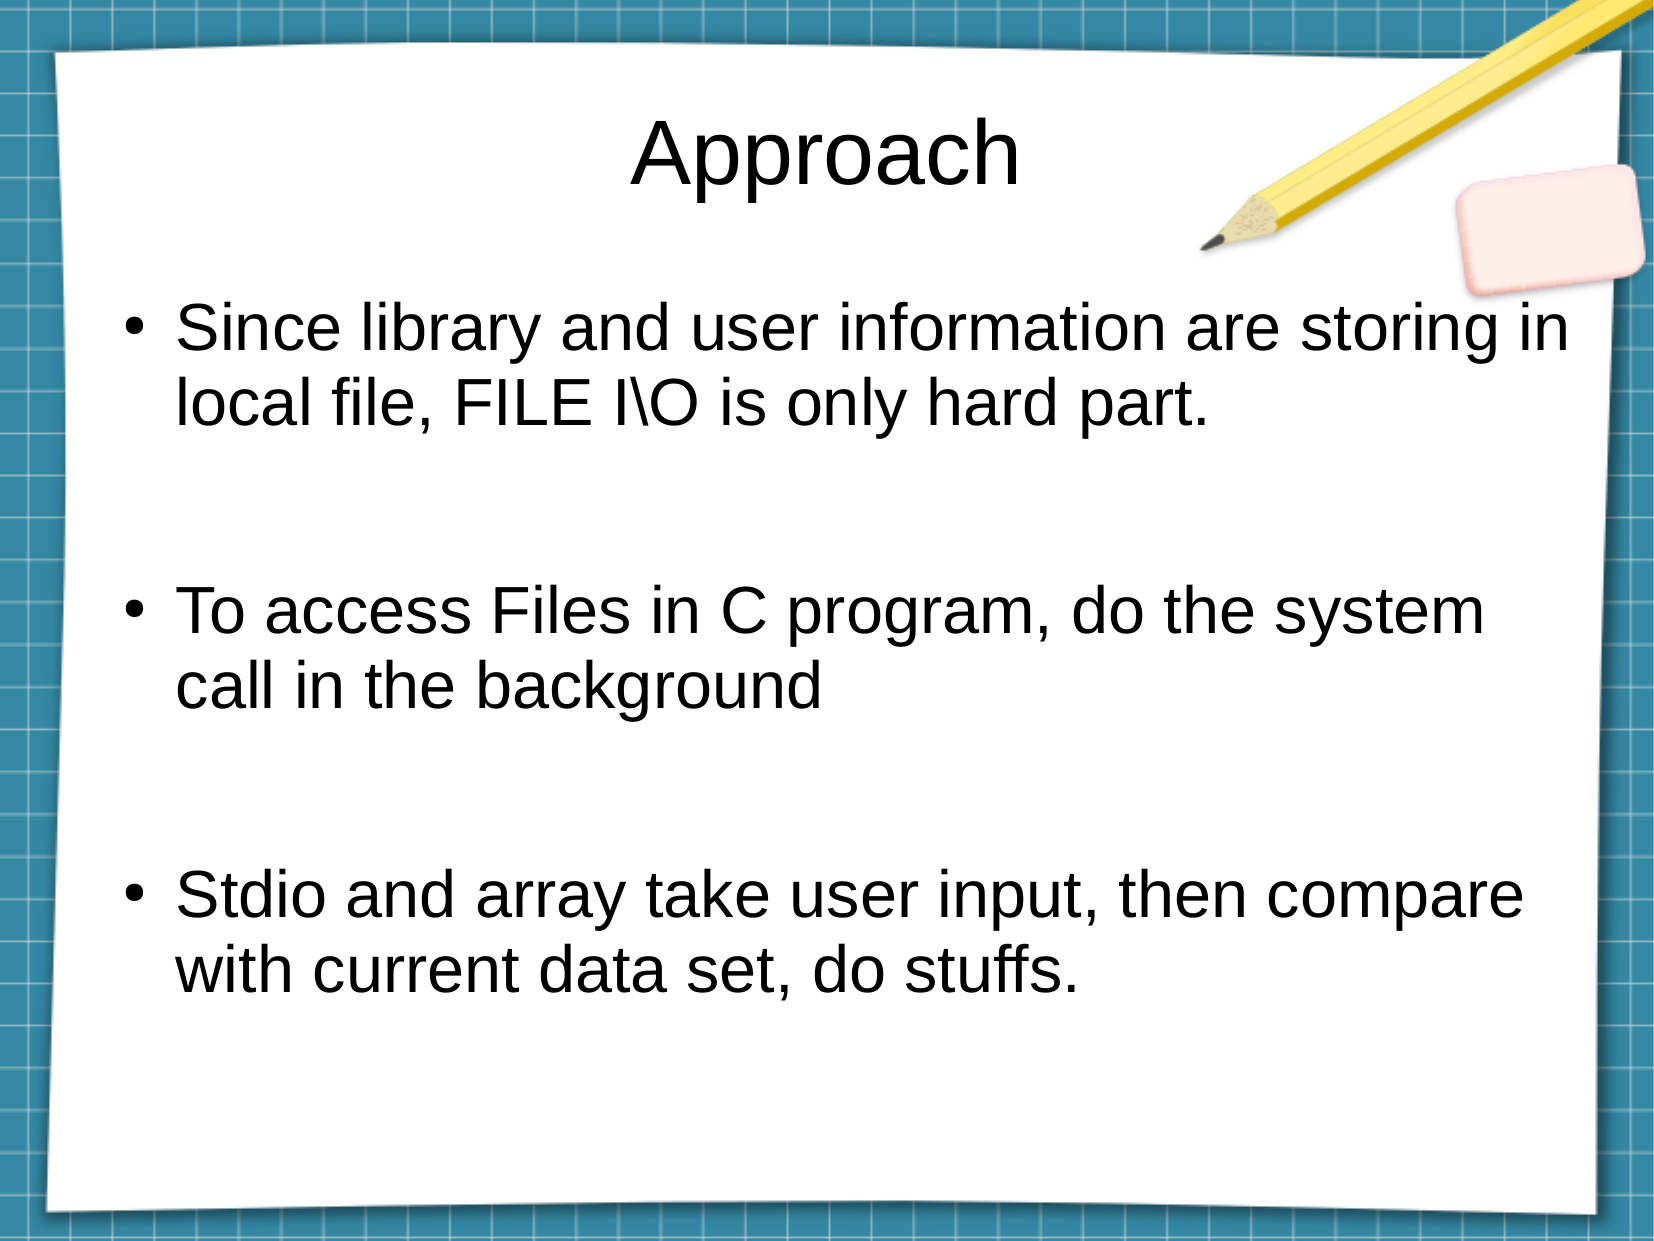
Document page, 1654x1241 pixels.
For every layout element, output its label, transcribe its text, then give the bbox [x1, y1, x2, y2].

list Since library and user information are storing in local file, FILE I\O is only hard part. To access Files in C program, do the system call in the background Stdio and array take user input, then compare with current data set, do stuffs. [105, 290, 1594, 1010]
picture [0, 0, 1654, 1241]
title Approach [82, 49, 1571, 257]
